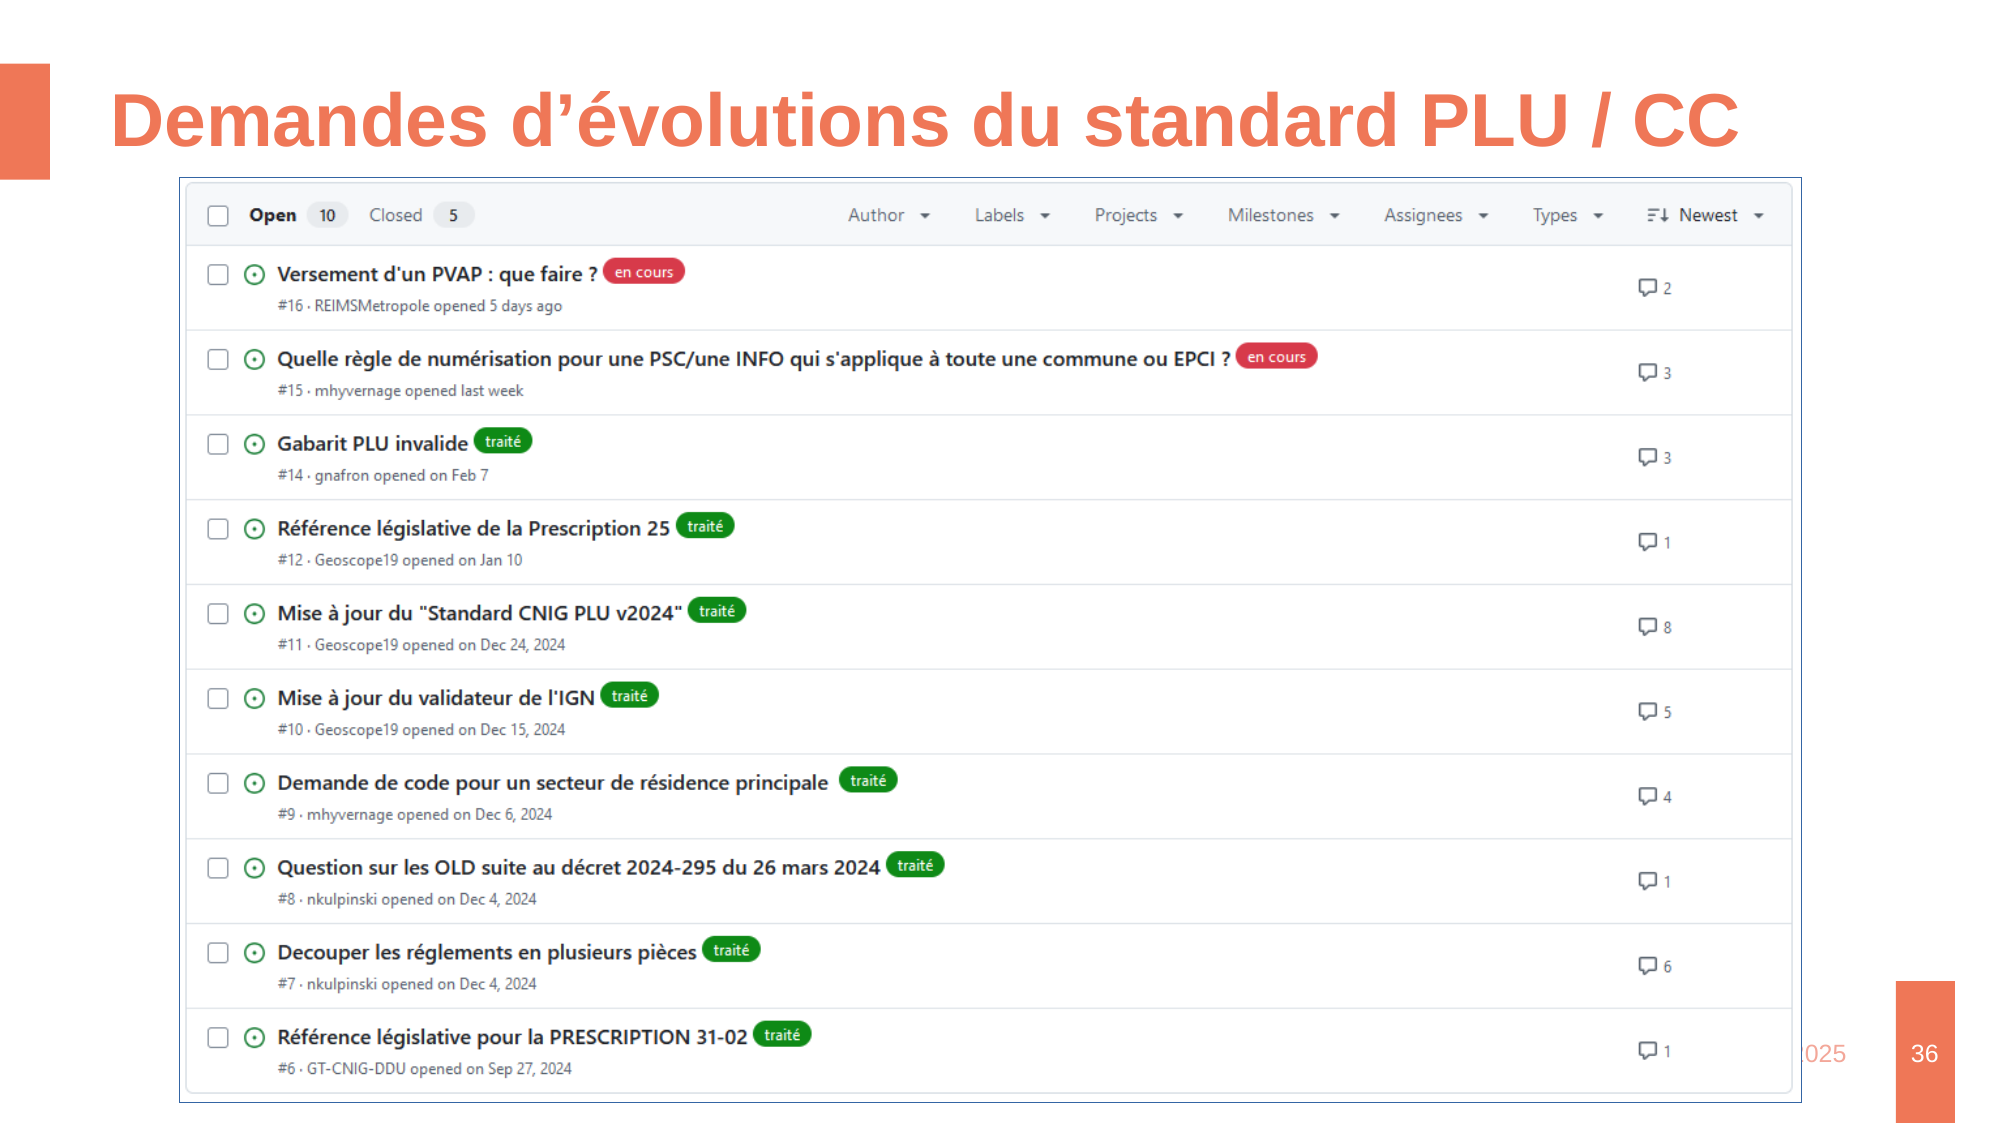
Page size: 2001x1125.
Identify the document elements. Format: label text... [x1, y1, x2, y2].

picture [179, 177, 1802, 1103]
title Demandes d’évolutions du standard PLU / CC [74, 70, 1979, 174]
